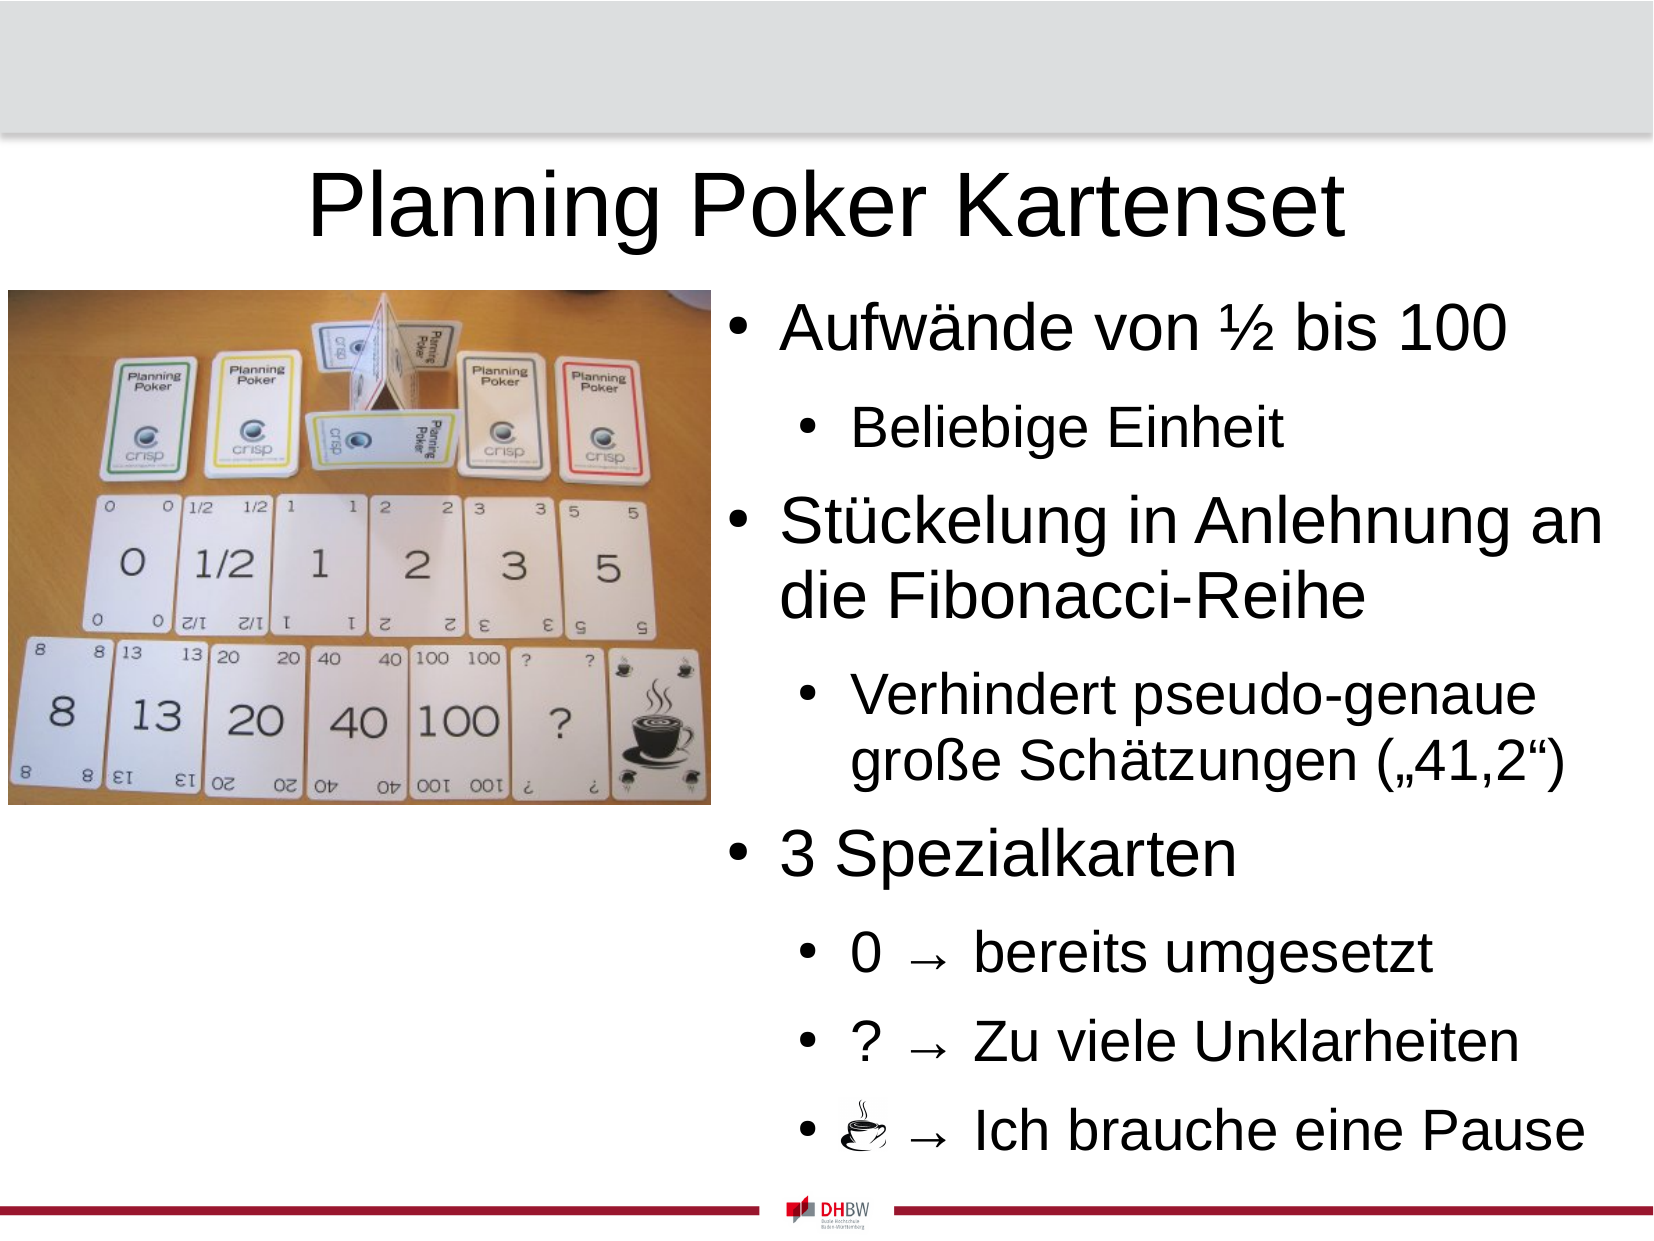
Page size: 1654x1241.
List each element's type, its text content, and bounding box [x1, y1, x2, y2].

list Aufwände von ½ bis 100 Beliebige Einheit Stückelung in Anlehnung an die Fibonacci-Reihe Verhindert pseudo-genaue große Schätzungen („41,2“) 3 Spezialkarten 0 → bereits umgesetzt ? → Zu viele Unklarheiten → Ich brauche eine Pause [708, 290, 1625, 1226]
title Planning Poker Kartenset [82, 147, 1571, 257]
picture [0, 1, 1654, 1237]
